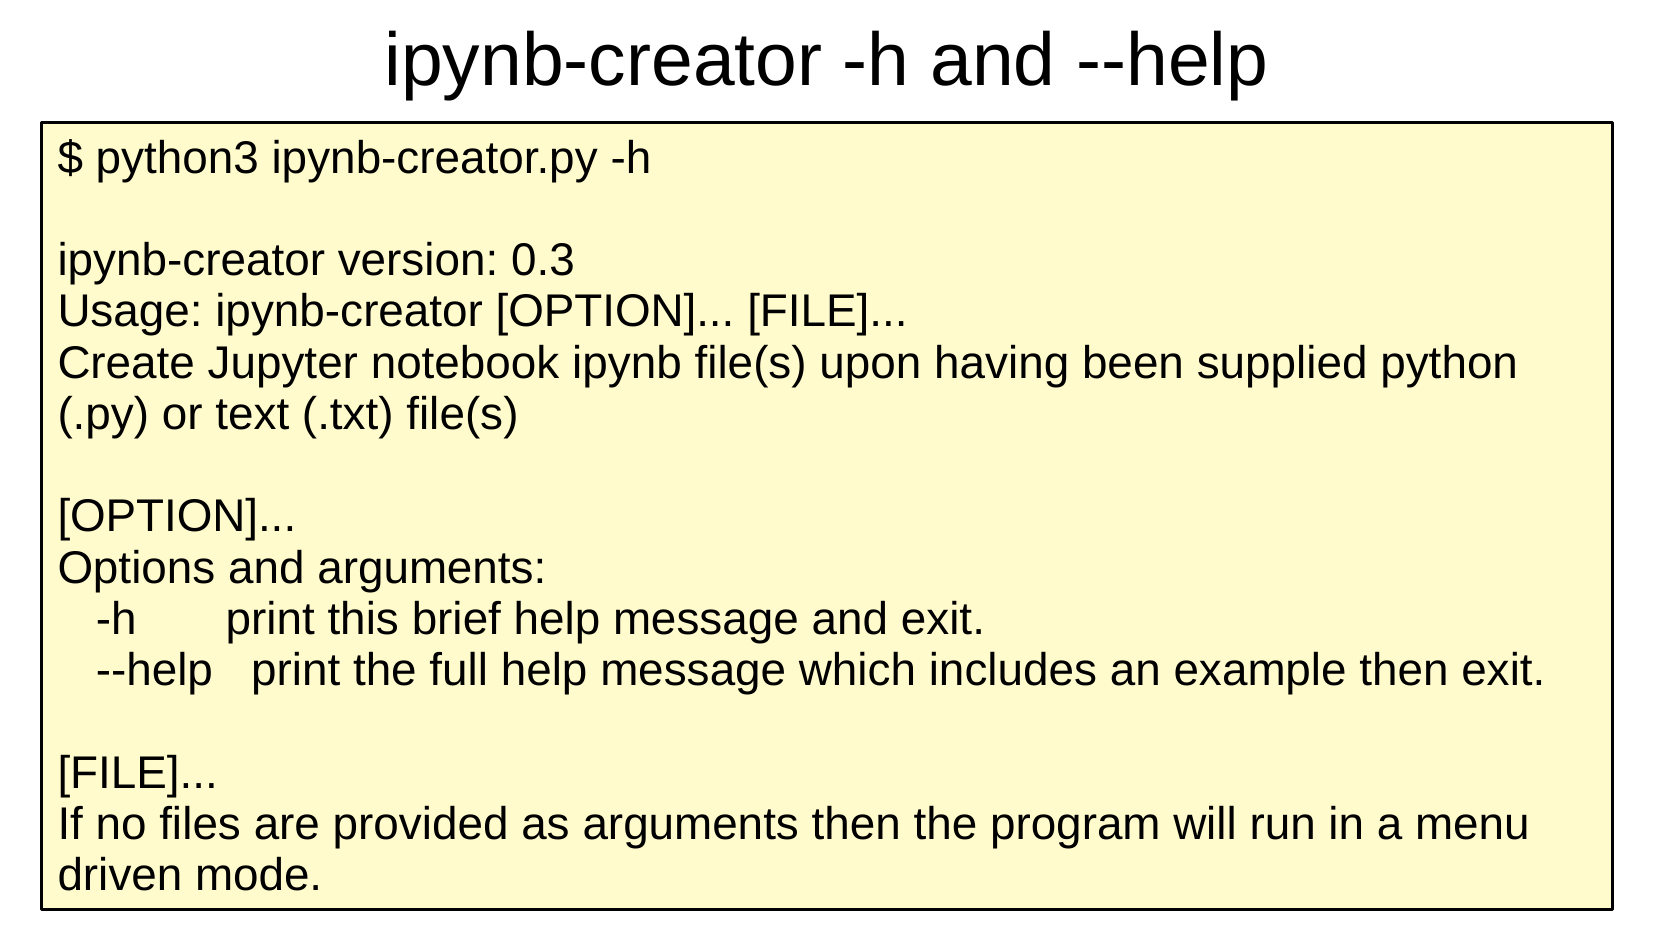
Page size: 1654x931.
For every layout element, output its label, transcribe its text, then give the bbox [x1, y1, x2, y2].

text_box $ python3 ipynb-creator.py -h ipynb-creator version: 0.3 Usage: ipynb-creator [OPTION]... [FILE]... Create Jupyter notebook ipynb file(s) upon having been supplied python (.py) or text (.txt) file(s) [OPTION]... Options and arguments: -h print this brief help message and exit. --help print the full help message which includes an example then exit. [FILE]... If no files are provided as arguments then the program will run in a menu driven mode. [41, 122, 1613, 910]
title ipynb-creator -h and --help [82, 13, 1571, 107]
